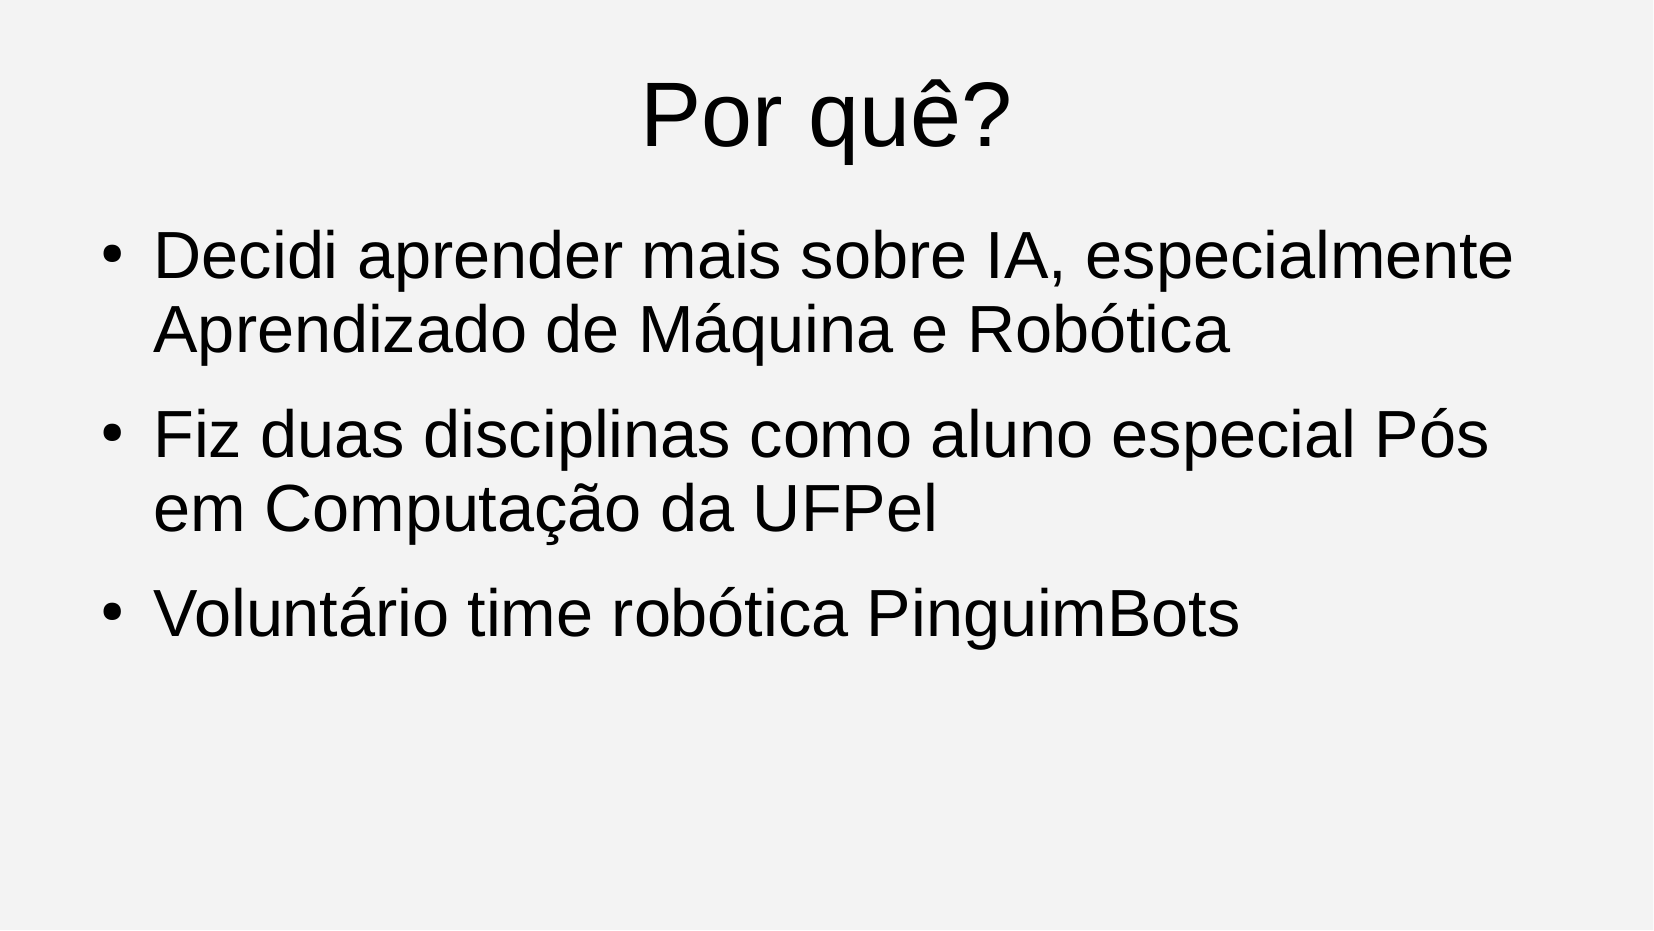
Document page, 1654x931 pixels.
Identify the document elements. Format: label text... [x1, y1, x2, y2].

title Por quê? [82, 37, 1571, 193]
list Decidi aprender mais sobre IA, especialmente Aprendizado de Máquina e Robótica Fiz duas disciplinas como aluno especial Pós em Computação da UFPel Voluntário time robótica PinguimBots [82, 217, 1571, 758]
